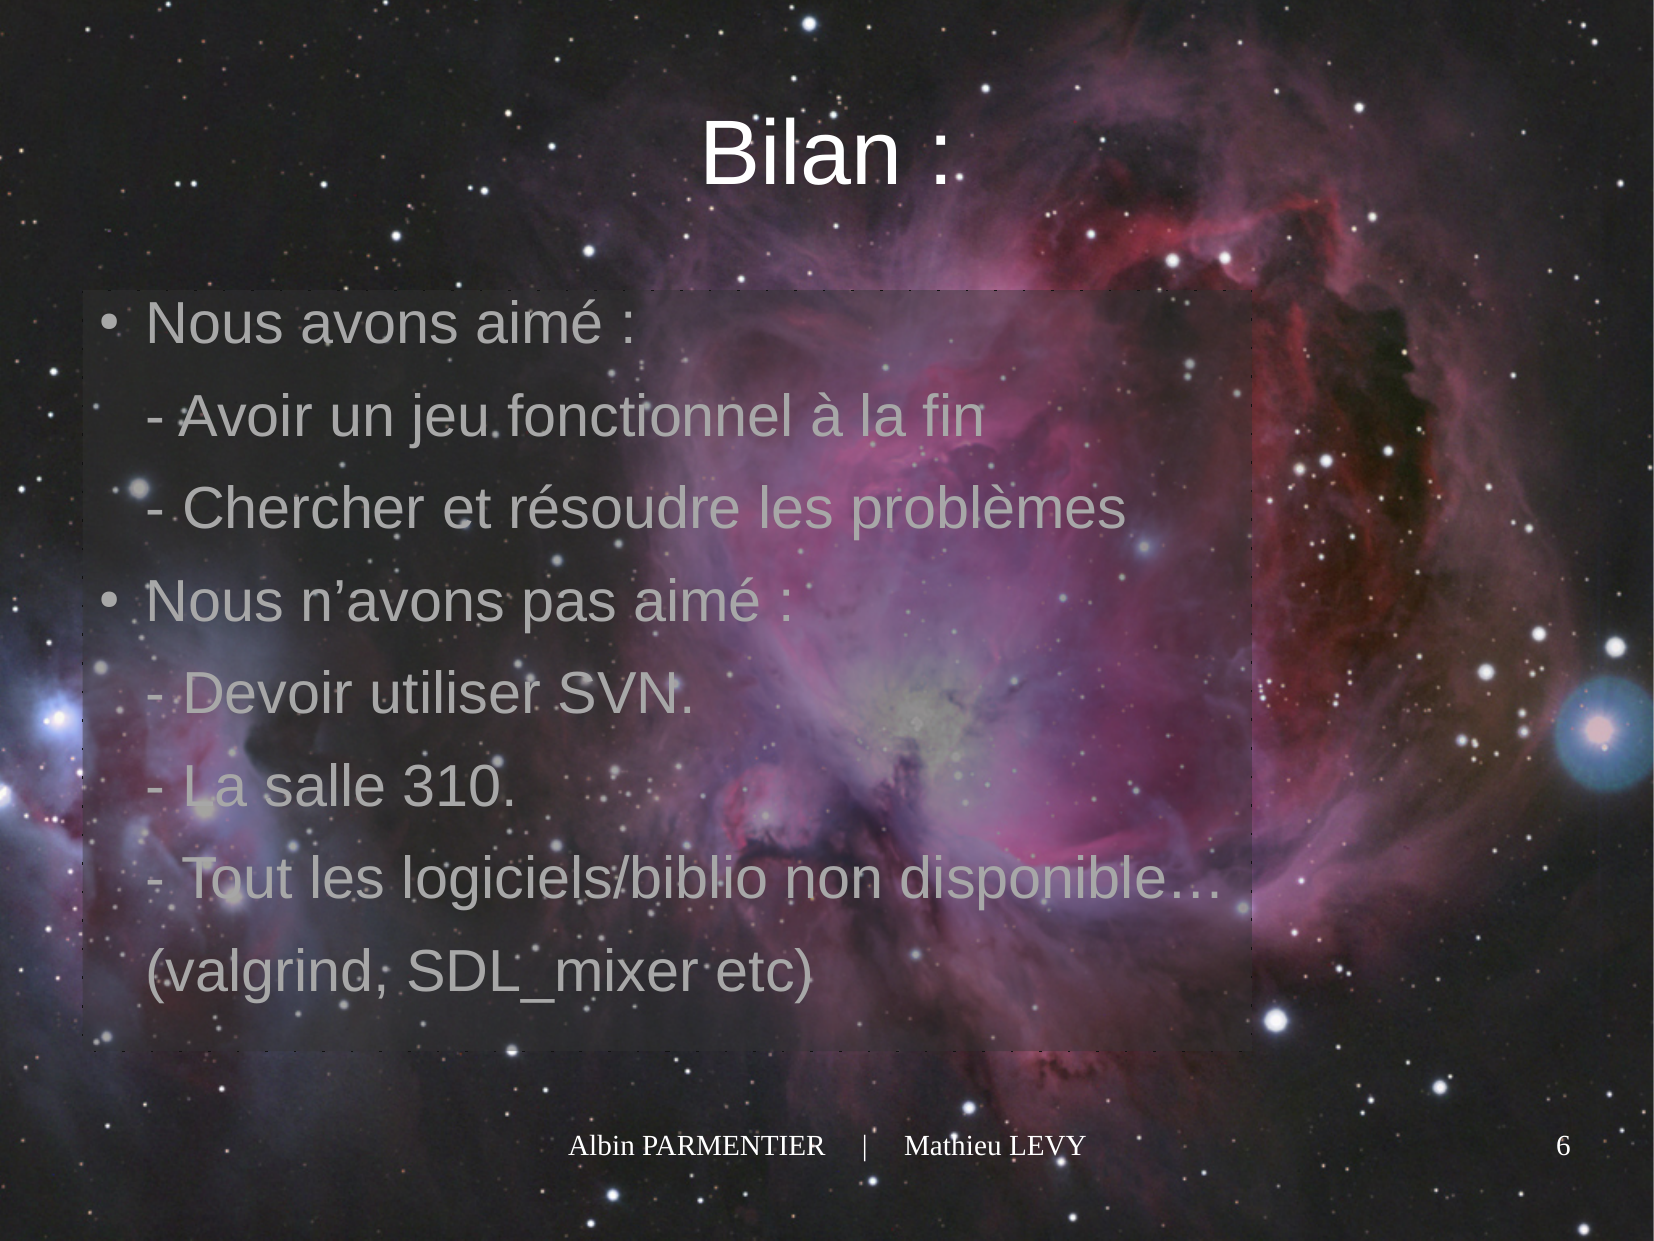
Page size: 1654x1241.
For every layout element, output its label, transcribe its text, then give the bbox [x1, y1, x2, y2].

list Nous avons aimé : - Avoir un jeu fonctionnel à la fin - Chercher et résoudre les problèmes Nous n’avons pas aimé : - Devoir utiliser SVN. - La salle 310. - Tout les logiciels/biblio non disponible… (valgrind, SDL_mixer etc) [1252, 290, 1571, 1010]
picture [0, 0, 1654, 1241]
title Bilan : [82, 49, 1571, 257]
text_box [82, 290, 1252, 1052]
